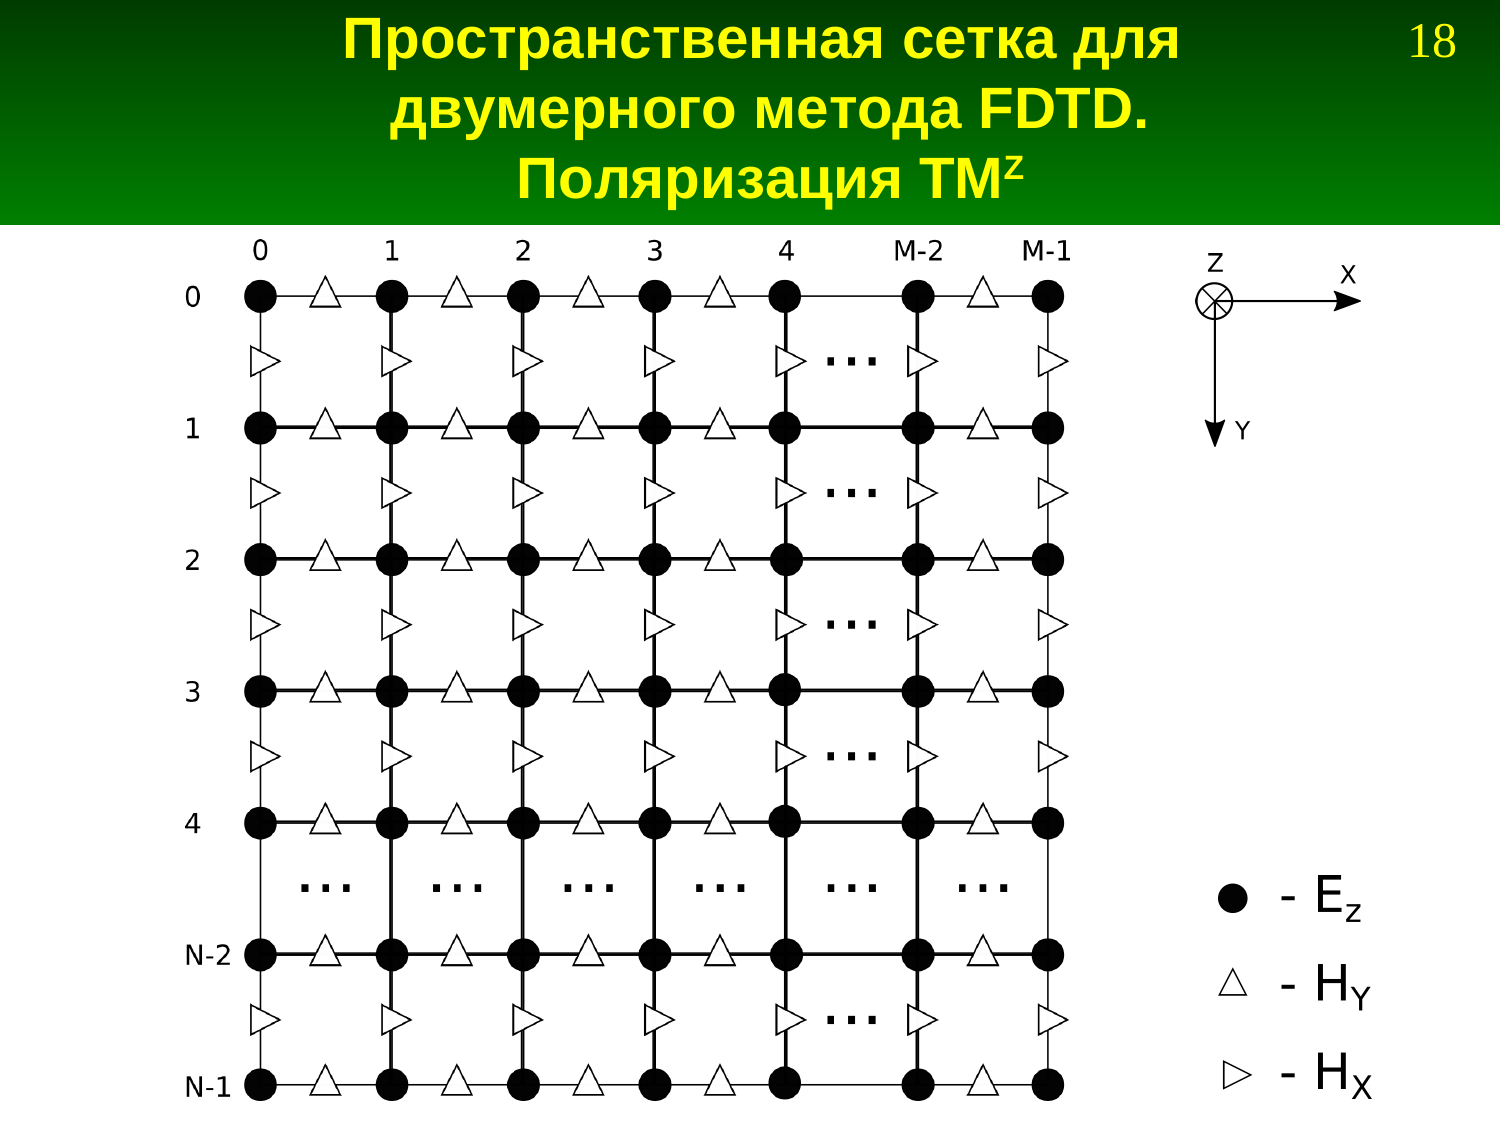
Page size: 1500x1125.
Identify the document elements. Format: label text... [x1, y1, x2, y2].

picture [1195, 253, 1361, 447]
picture [1218, 875, 1372, 1099]
title Пространственная сетка для двумерного метода FDTD. Поляризация TMZ [100, 0, 1441, 219]
picture [185, 239, 1070, 1101]
